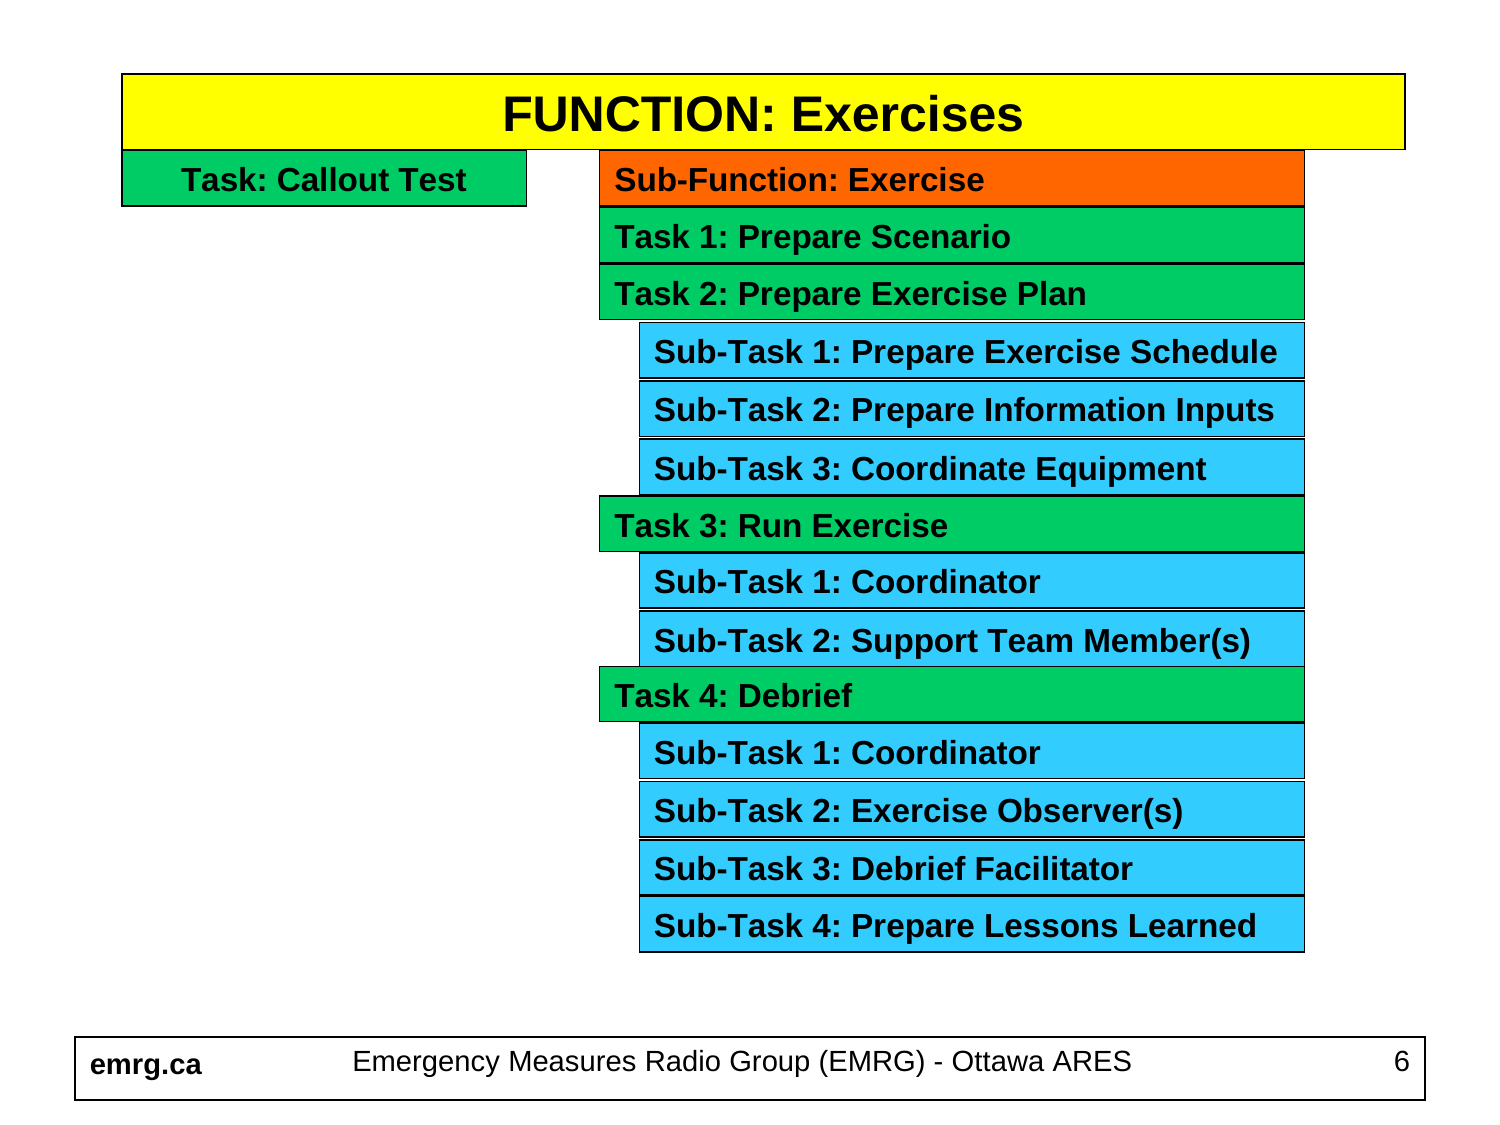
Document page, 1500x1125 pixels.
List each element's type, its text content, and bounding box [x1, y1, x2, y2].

text_box Task 2: Prepare Exercise Plan [599, 264, 1305, 320]
text_box Task 3: Run Exercise [599, 496, 1305, 552]
text_box Sub-Task 1: Coordinator [639, 723, 1305, 779]
text_box Sub-Function: Exercise [599, 150, 1305, 207]
text_box Sub-Task 2: Exercise Observer(s) [639, 781, 1305, 837]
text_box Sub-Task 4: Prepare Lessons Learned [639, 896, 1305, 952]
text_box Sub-Task 3: Debrief Facilitator [639, 839, 1305, 896]
text_box Sub-Task 2: Prepare Information Inputs [639, 380, 1305, 437]
text_box Task: Callout Test [121, 150, 527, 207]
text_box Sub-Task 2: Support Team Member(s) [639, 611, 1305, 666]
text_box Task 4: Debrief [599, 666, 1305, 722]
text_box FUNCTION: Exercises [121, 74, 1405, 150]
text_box Task 1: Prepare Scenario [599, 207, 1305, 263]
text_box Sub-Task 3: Coordinate Equipment [639, 439, 1305, 495]
text_box Sub-Task 1: Coordinator [639, 552, 1305, 609]
text_box Sub-Task 1: Prepare Exercise Schedule [639, 322, 1305, 379]
